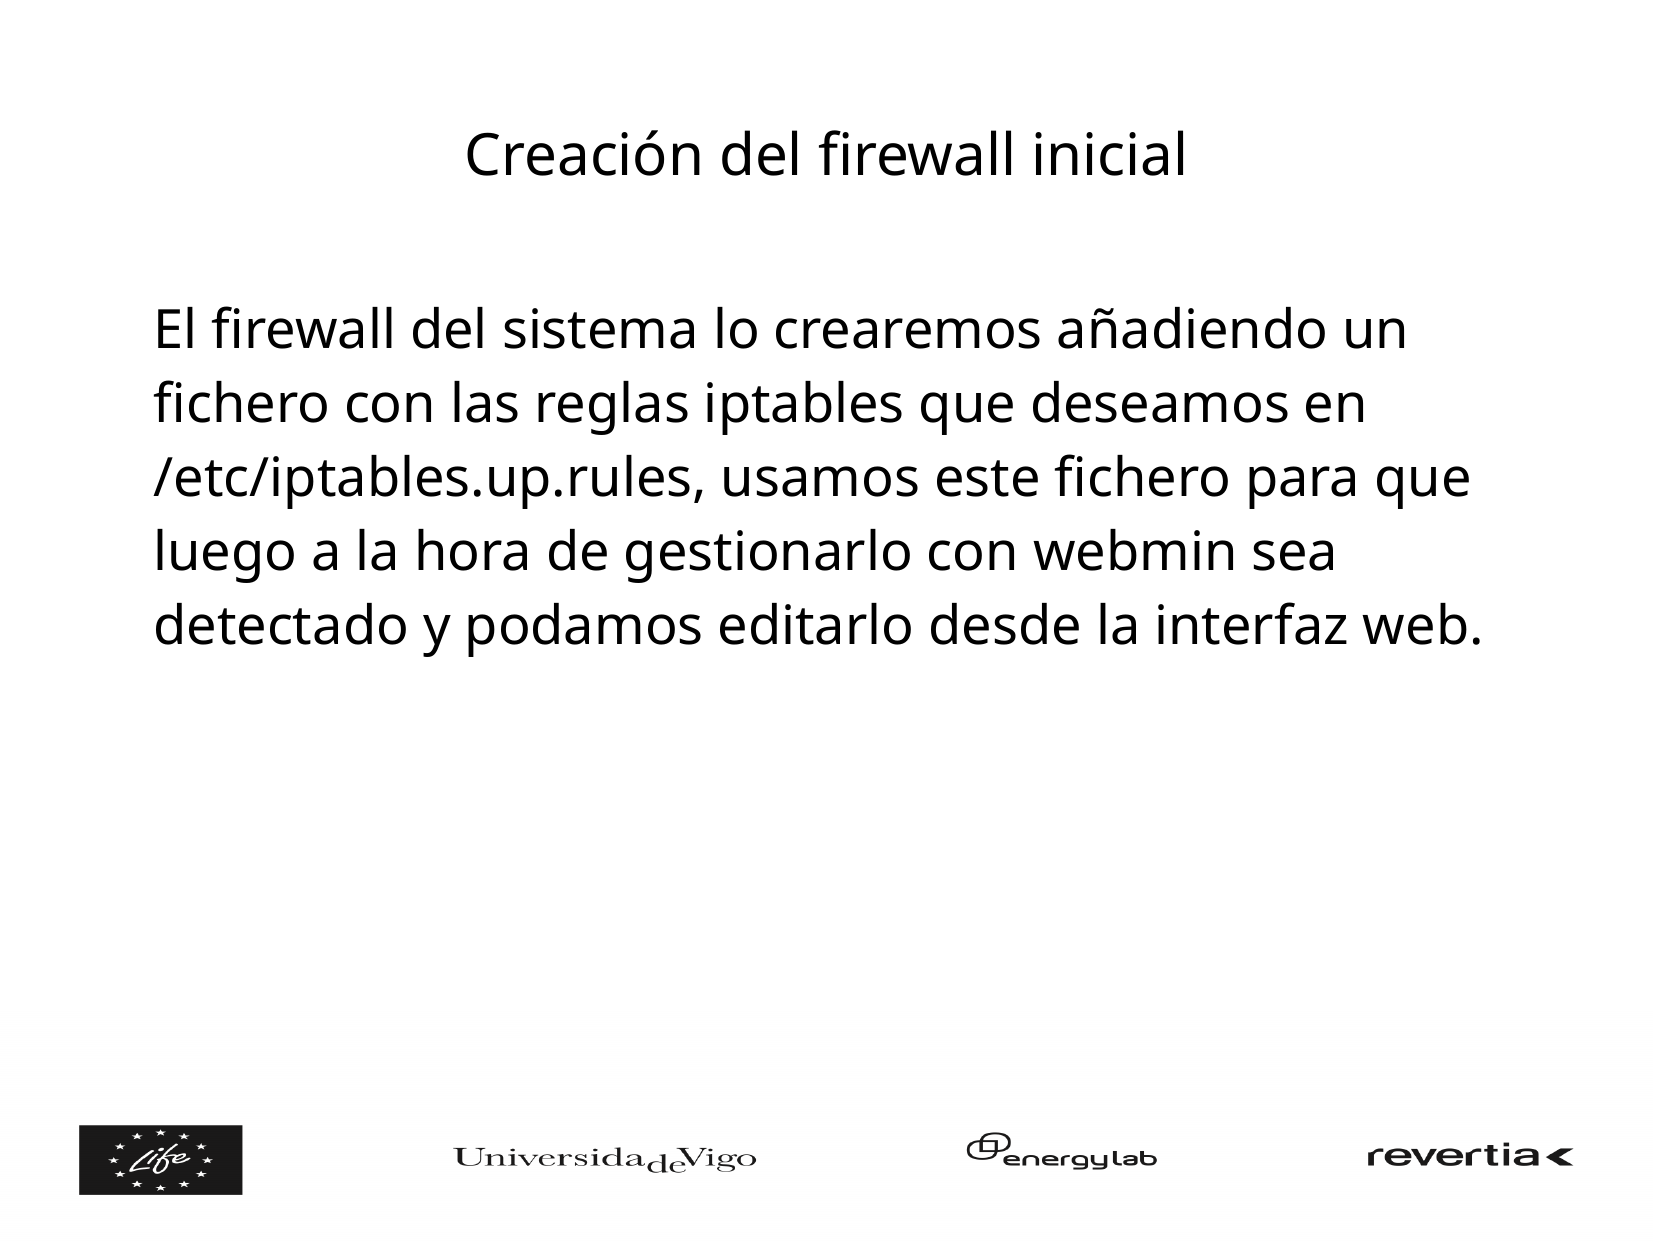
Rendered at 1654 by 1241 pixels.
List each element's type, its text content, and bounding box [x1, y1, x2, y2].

title Creación del firewall inicial [82, 49, 1571, 257]
list El firewall del sistema lo crearemos añadiendo un fichero con las reglas iptables que deseamos en /etc/iptables.up.rules, usamos este fichero para que luego a la hora de gestionarlo con webmin sea detectado y podamos editarlo desde la interfaz web. [82, 290, 1571, 1010]
picture [0, 1009, 1654, 1241]
